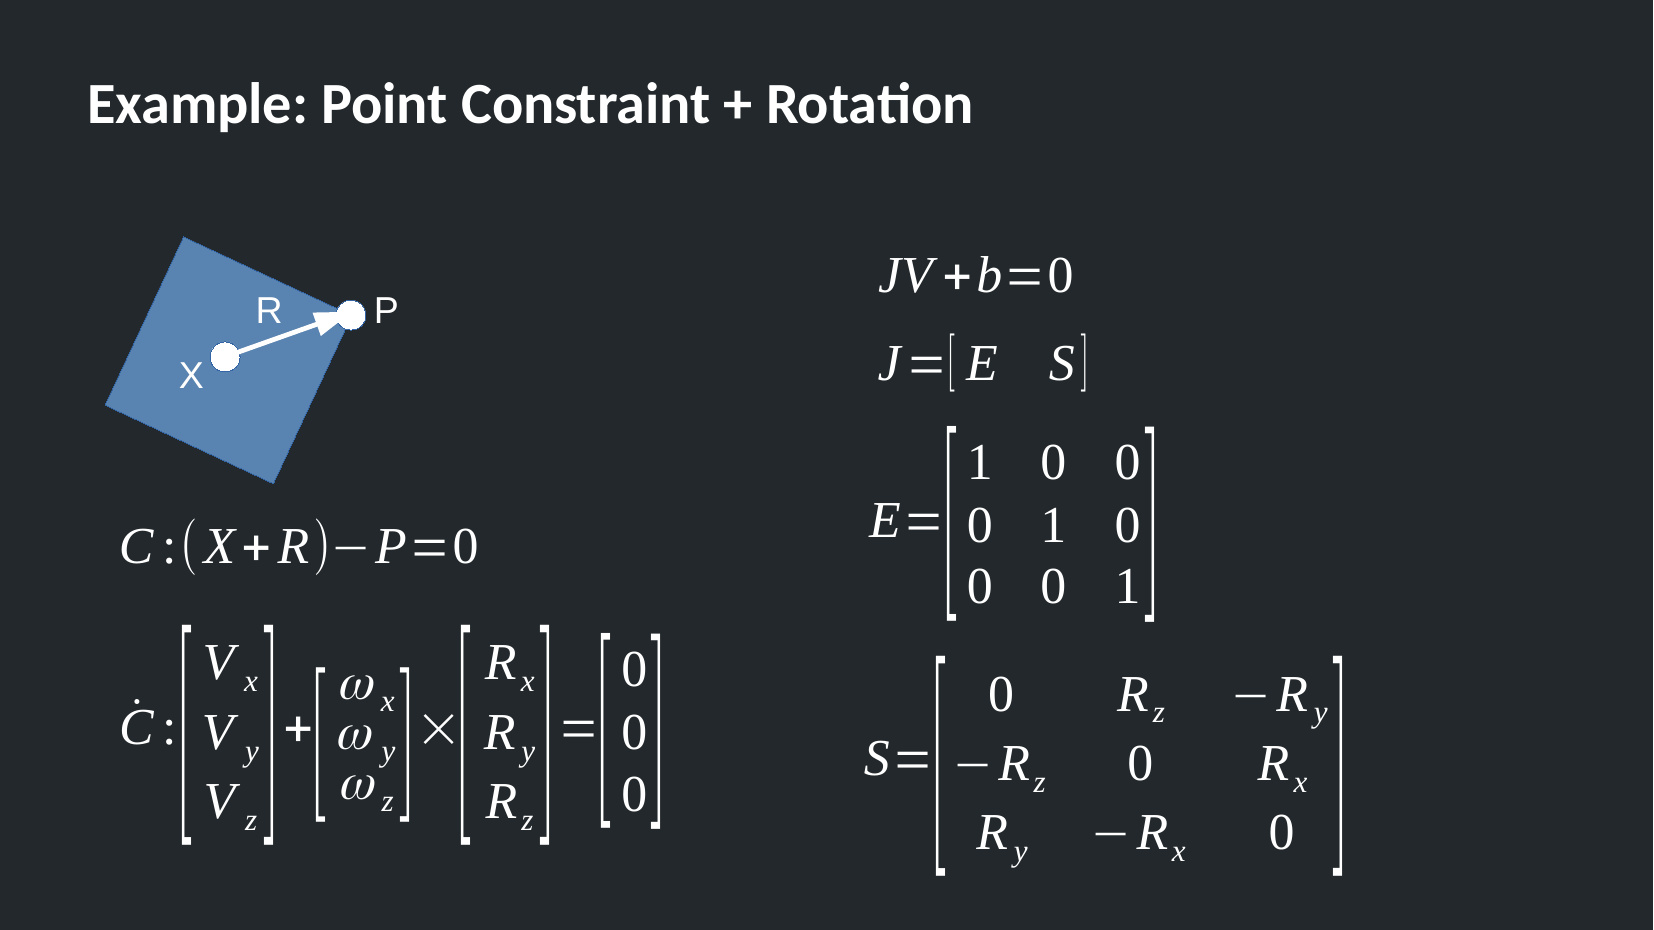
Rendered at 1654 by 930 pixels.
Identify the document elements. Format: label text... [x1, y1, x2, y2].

chart [859, 424, 1171, 625]
text_box P [358, 281, 414, 339]
text_box [105, 236, 358, 484]
text_box Example: Point Constraint + Rotation [72, 72, 1363, 221]
chart [112, 622, 677, 848]
chart [112, 515, 486, 579]
text_box R [240, 281, 296, 339]
text_box X [164, 346, 219, 404]
chart [870, 246, 1081, 305]
chart [870, 331, 1097, 395]
chart [856, 653, 1359, 880]
